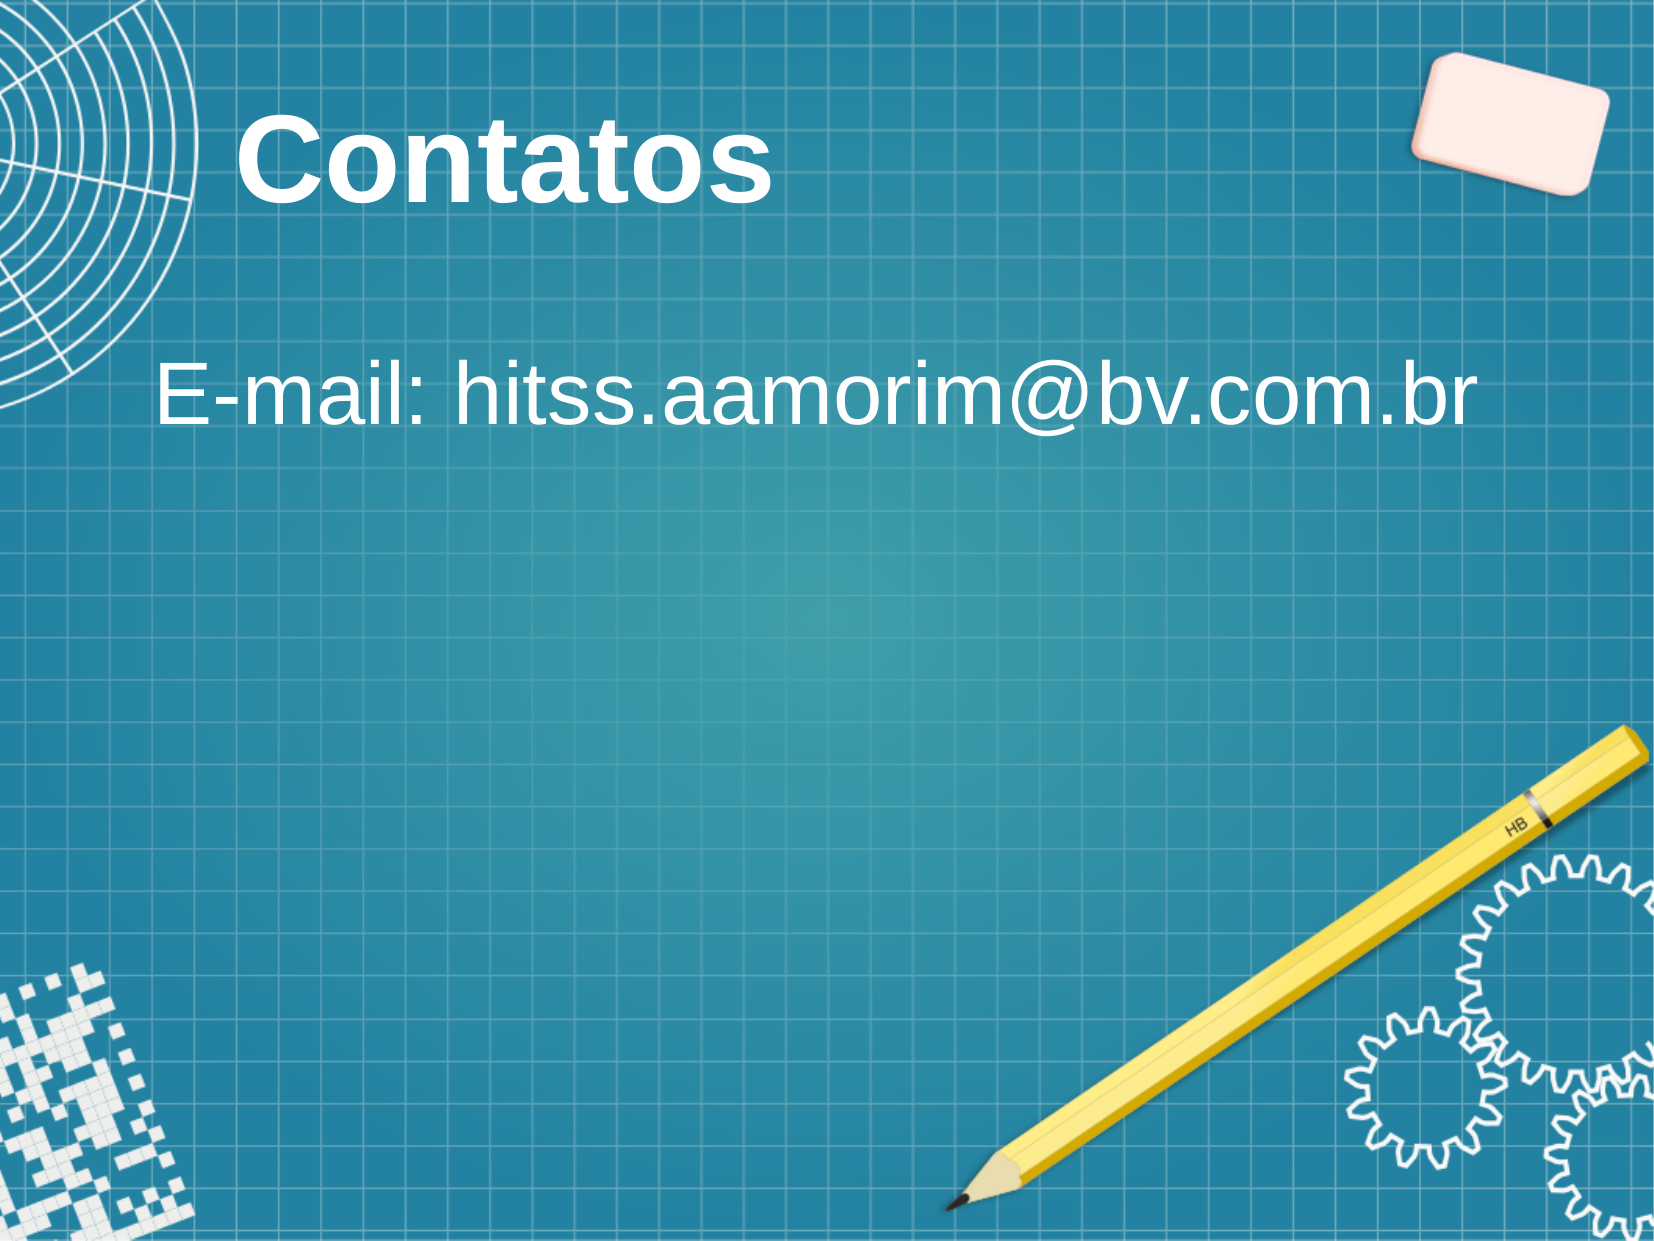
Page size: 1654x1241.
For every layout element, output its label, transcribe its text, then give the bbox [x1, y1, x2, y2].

picture [0, 0, 1654, 1241]
list E-mail: hitss.aamorim@bv.com.br [82, 343, 1571, 1064]
text_box Contatos [234, 23, 1404, 296]
